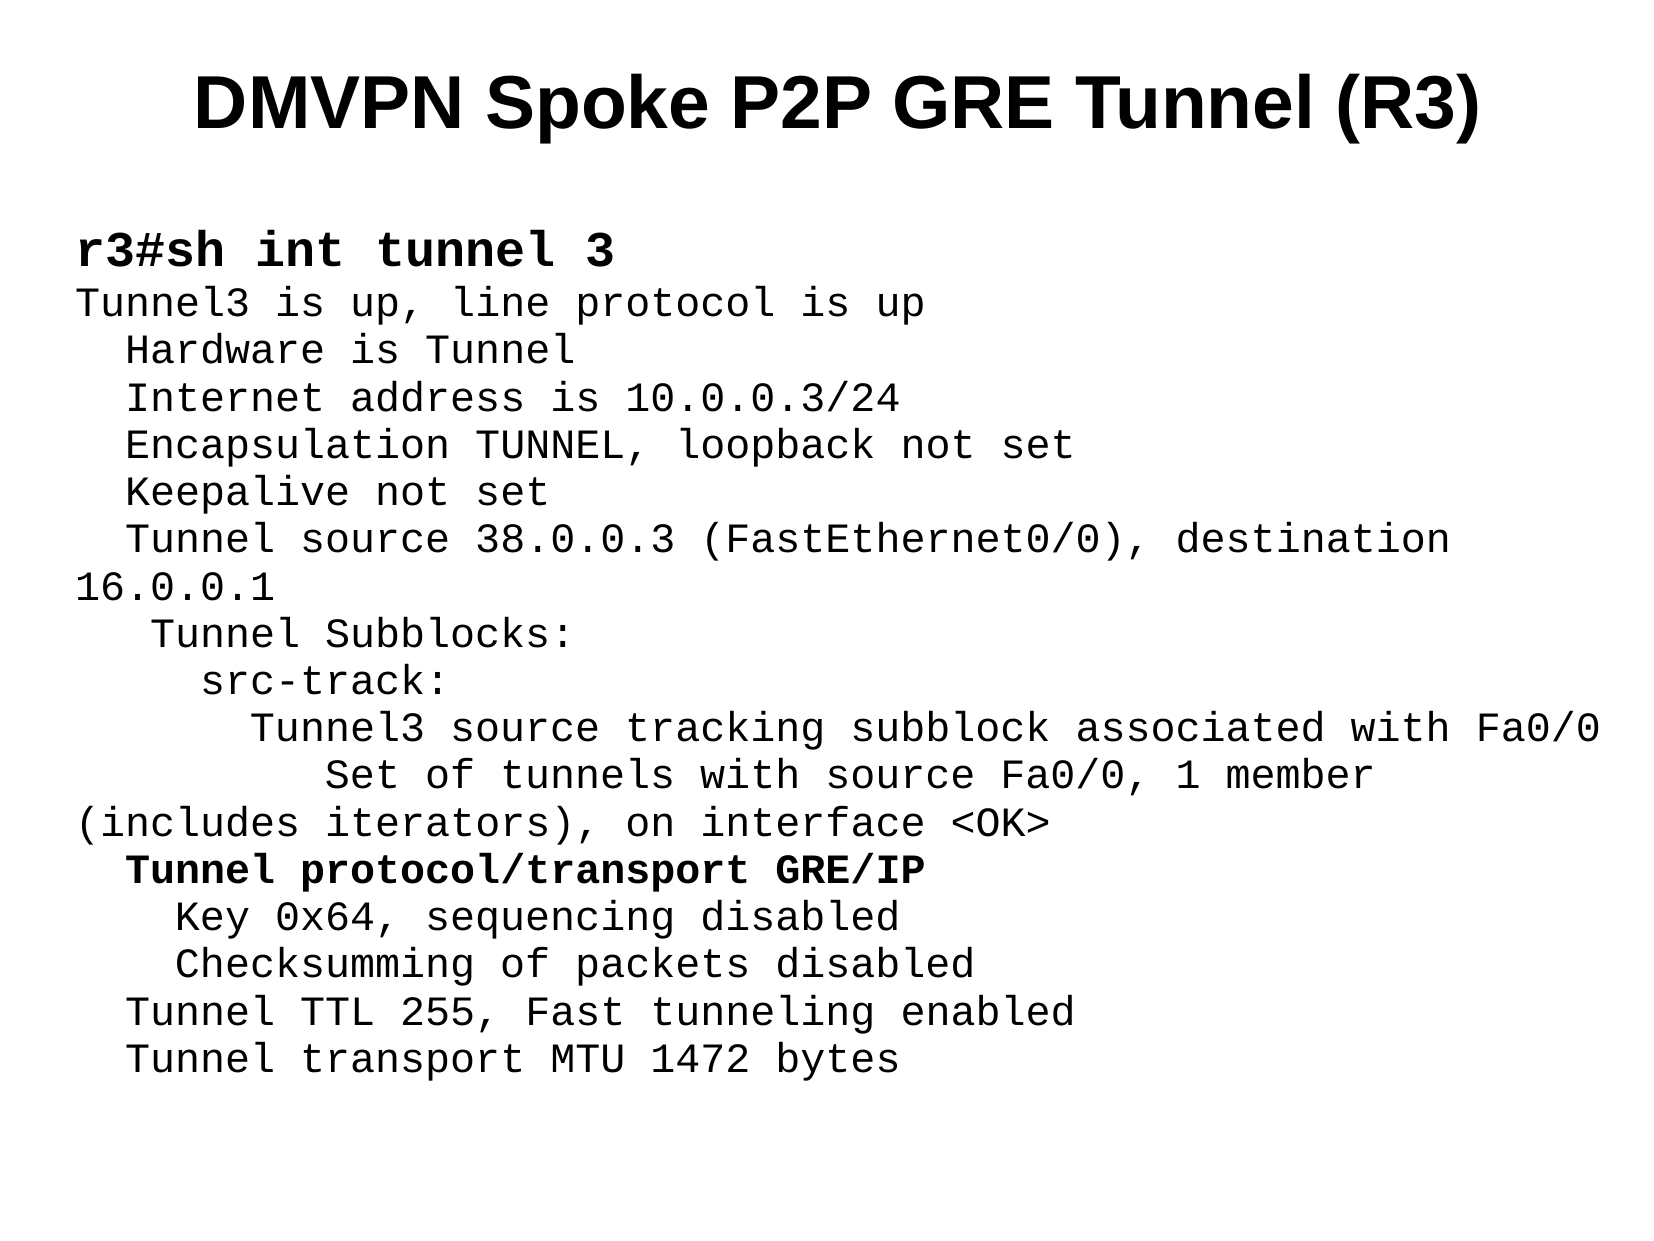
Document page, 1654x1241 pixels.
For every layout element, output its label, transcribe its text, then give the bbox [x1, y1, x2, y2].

list r3#sh int tunnel 3 Tunnel3 is up, line protocol is up Hardware is Tunnel Internet address is 10.0.0.3/24 Encapsulation TUNNEL, loopback not set Keepalive not set Tunnel source 38.0.0.3 (FastEthernet0/0), destination 16.0.0.1 Tunnel Subblocks: src-track: Tunnel3 source tracking subblock associated with Fa0/0 Set of tunnels with source Fa0/0, 1 member (includes iterators), on interface <OK> Tunnel protocol/transport GRE/IP Key 0x64, sequencing disabled Checksumming of packets disabled Tunnel TTL 255, Fast tunneling enabled Tunnel transport MTU 1472 bytes [75, 225, 1613, 1133]
text_box DMVPN Spoke P2P GRE Tunnel (R3) [64, 37, 1613, 151]
